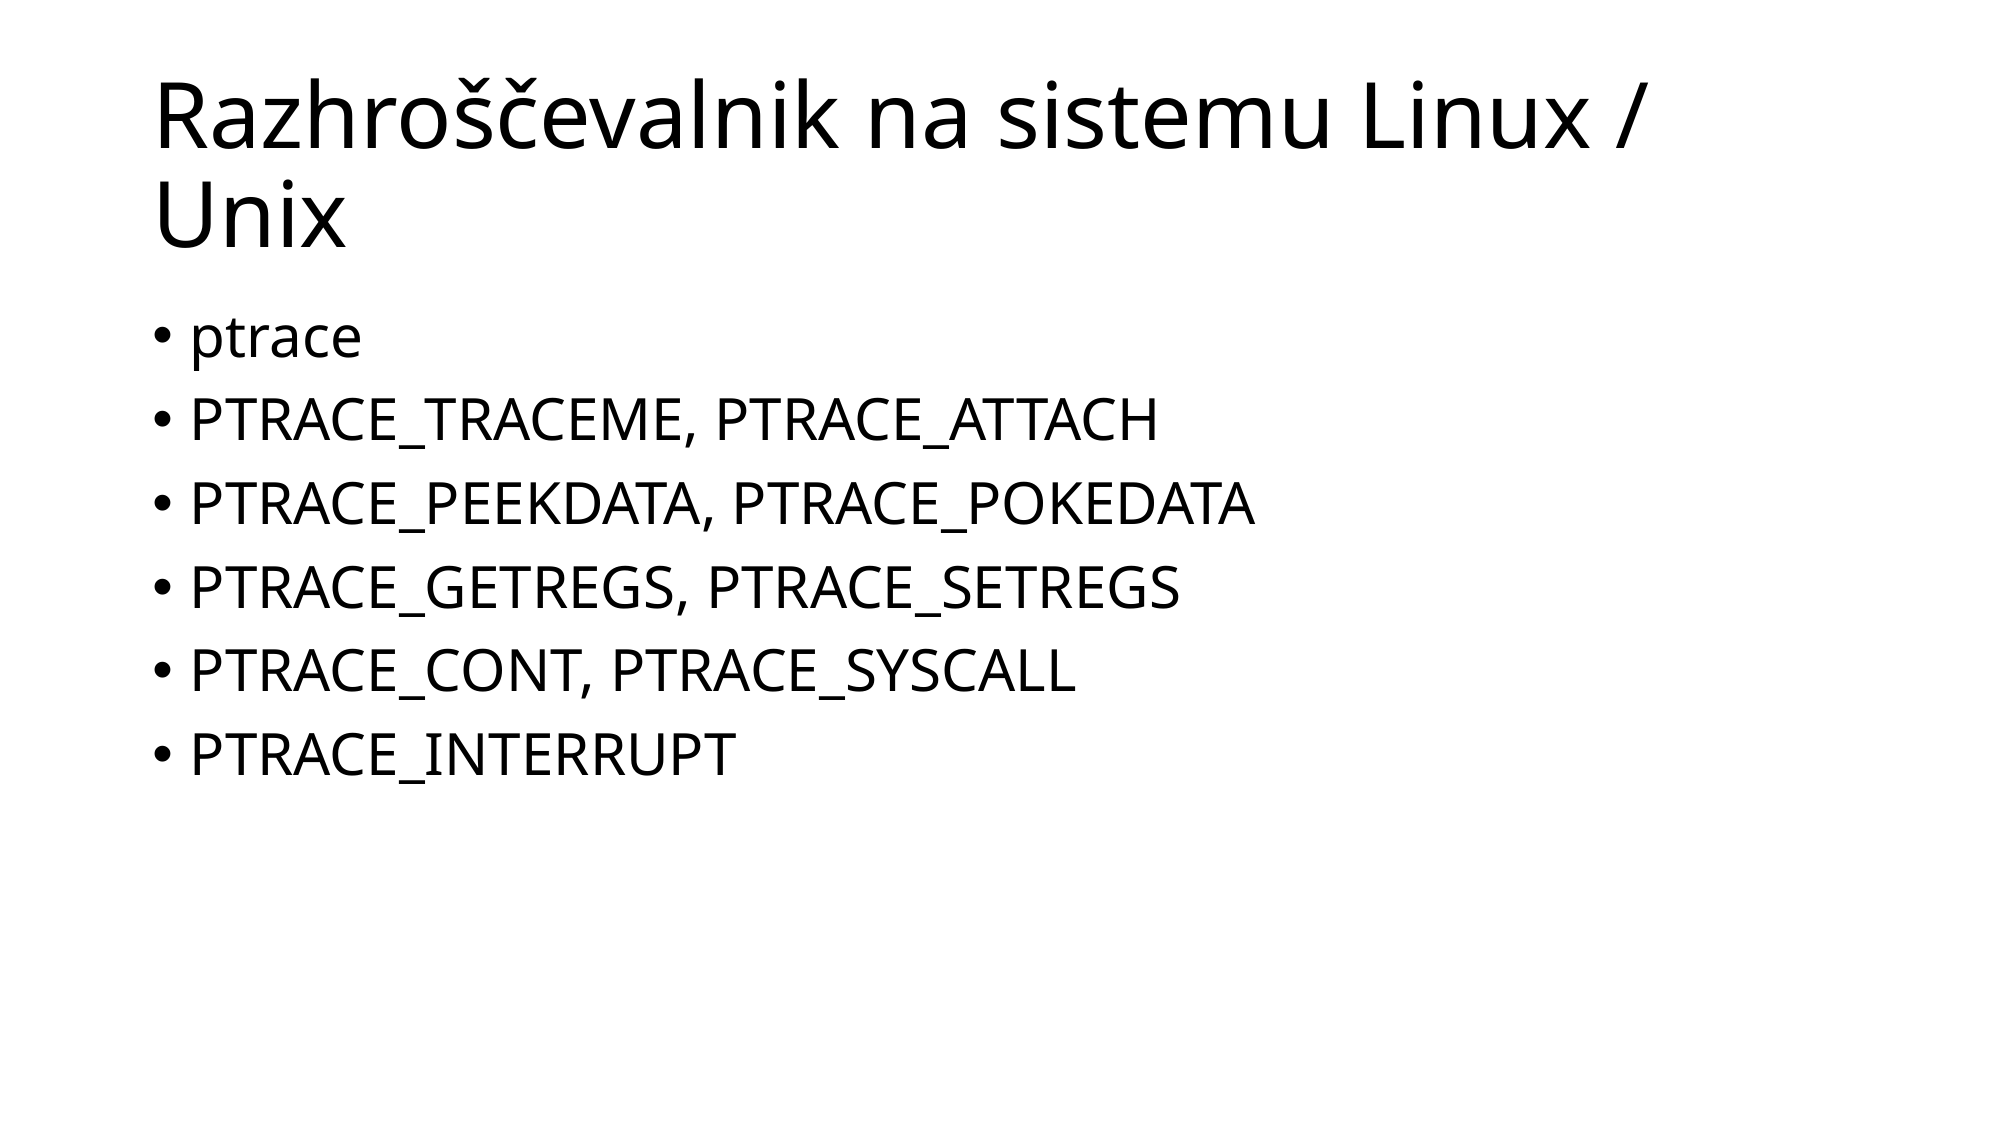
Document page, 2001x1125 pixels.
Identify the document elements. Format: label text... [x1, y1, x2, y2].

list ptrace PTRACE_TRACEME, PTRACE_ATTACH PTRACE_PEEKDATA, PTRACE_POKEDATA PTRACE_GETREGS, PTRACE_SETREGS PTRACE_CONT, PTRACE_SYSCALL PTRACE_INTERRUPT [137, 299, 1863, 1014]
title Razhroščevalnik na sistemu Linux / Unix [137, 59, 1863, 278]
